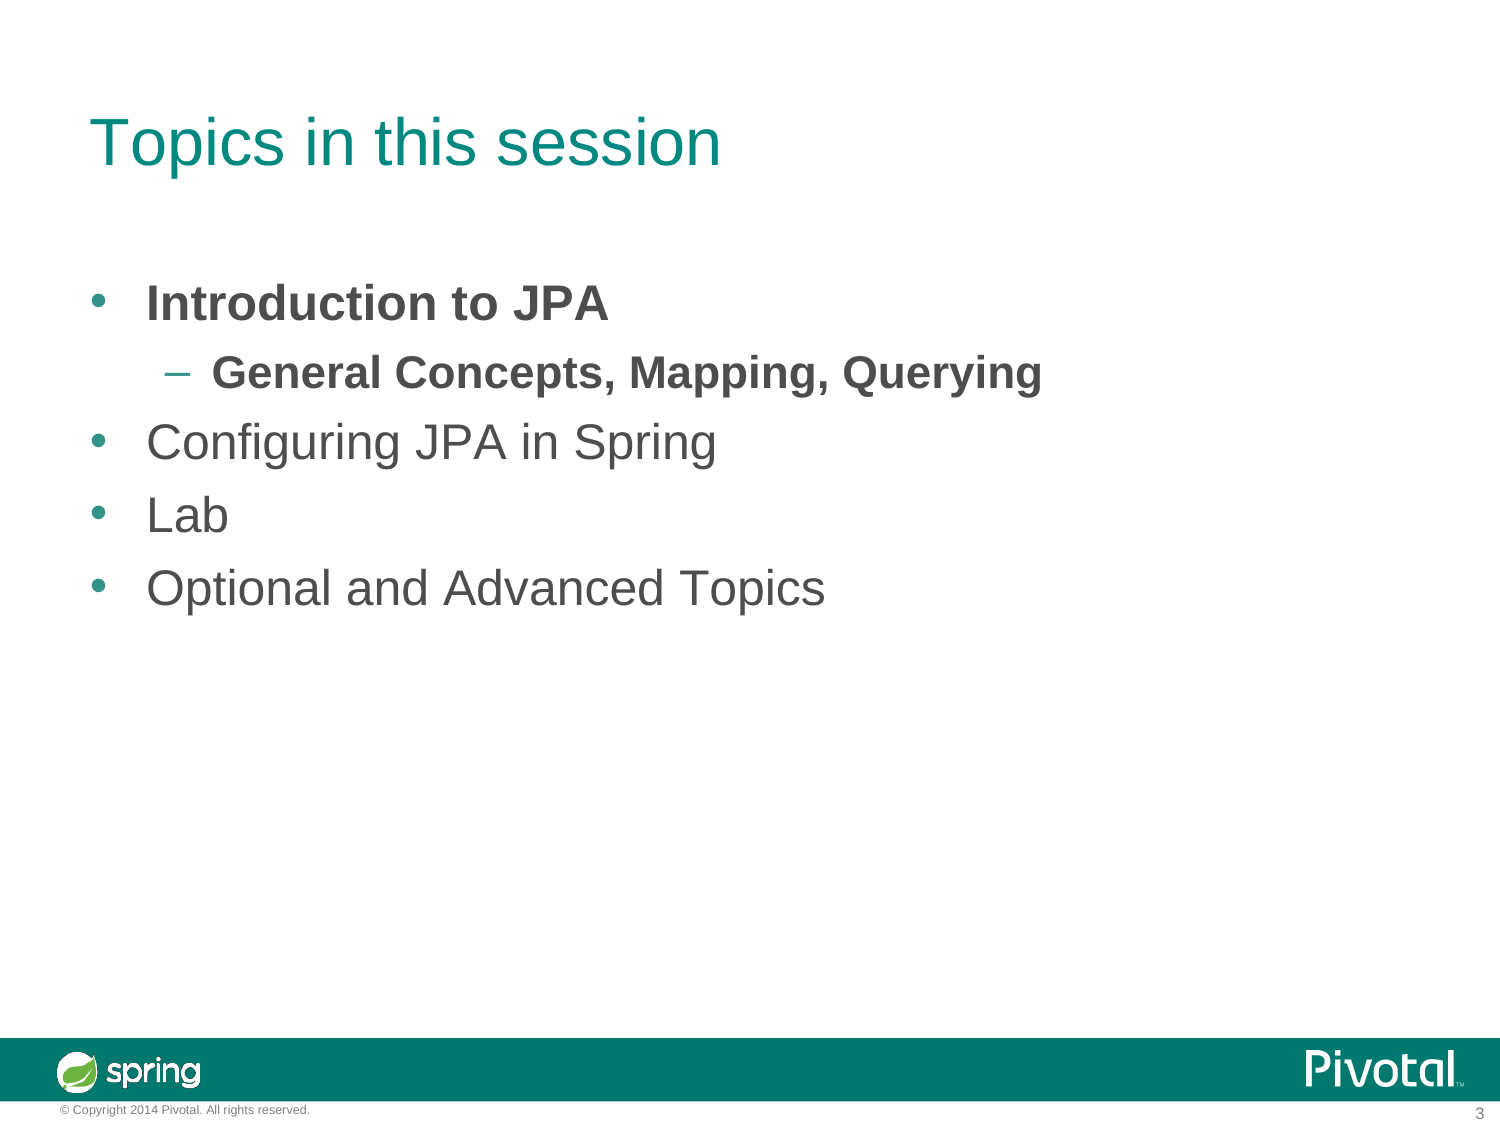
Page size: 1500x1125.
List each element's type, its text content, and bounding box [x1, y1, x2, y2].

title Topics in this session [75, 45, 1426, 233]
list Introduction to JPA General Concepts, Mapping, Querying Configuring JPA in Spring Lab Optional and Advanced Topics [75, 262, 1426, 1005]
picture [1306, 1050, 1464, 1087]
picture [32, 1041, 210, 1103]
